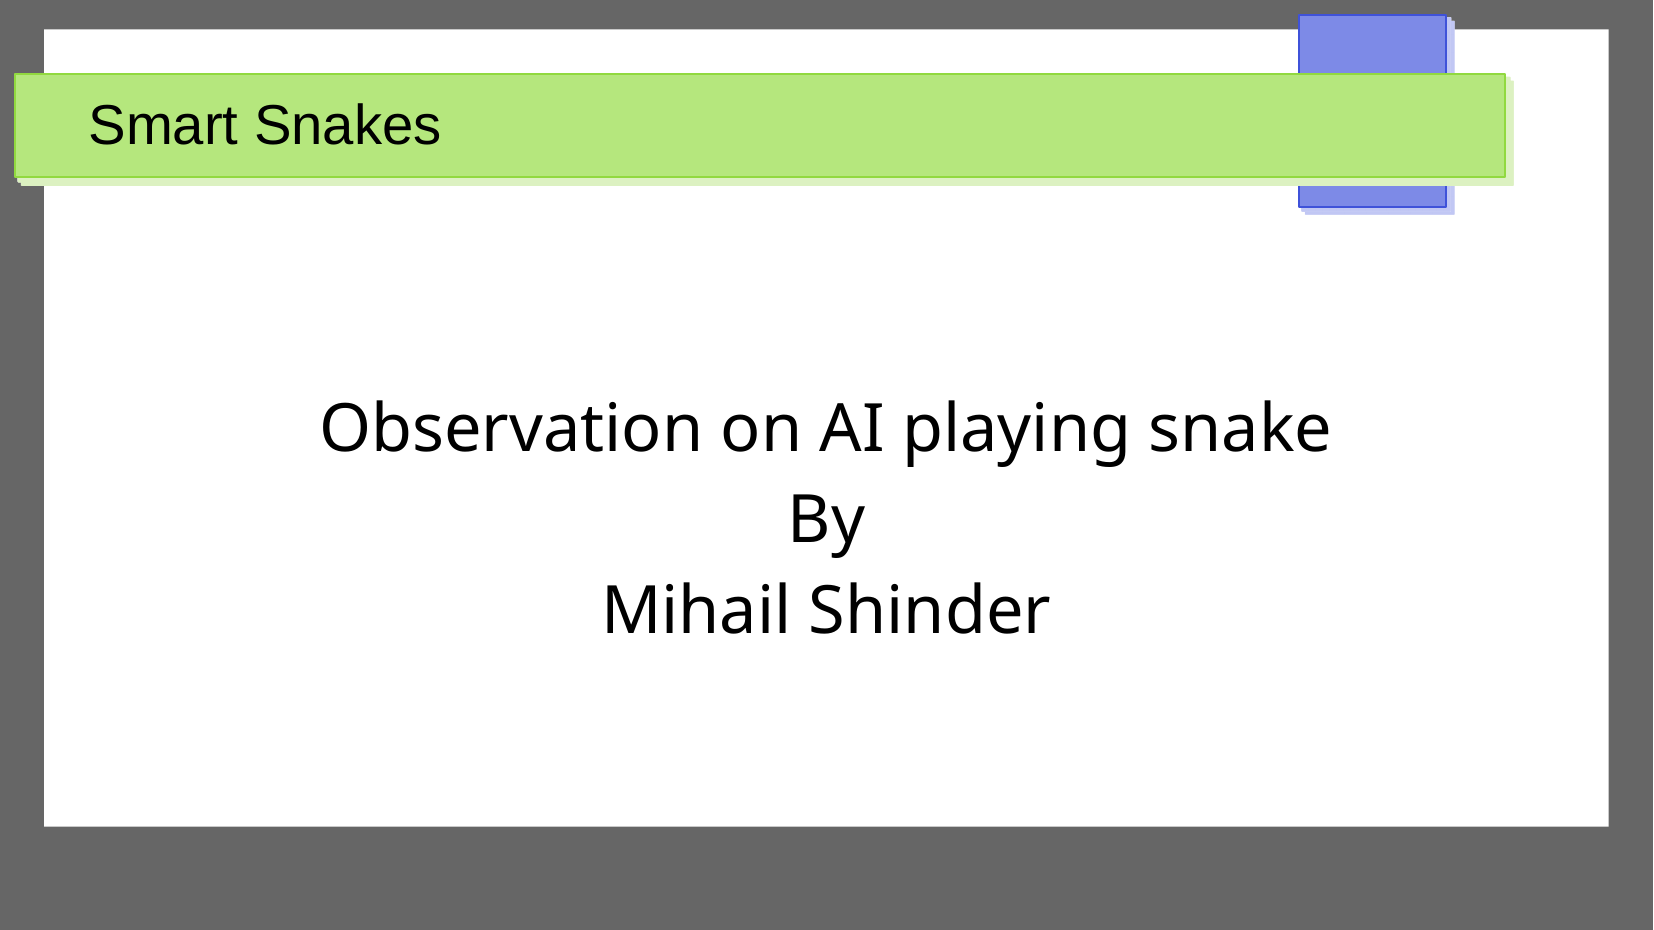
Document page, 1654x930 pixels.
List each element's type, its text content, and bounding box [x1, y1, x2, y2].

title Smart Snakes [88, 73, 1506, 178]
subtitle Observation on AI playing snake By Mihail Shinder [88, 221, 1565, 812]
